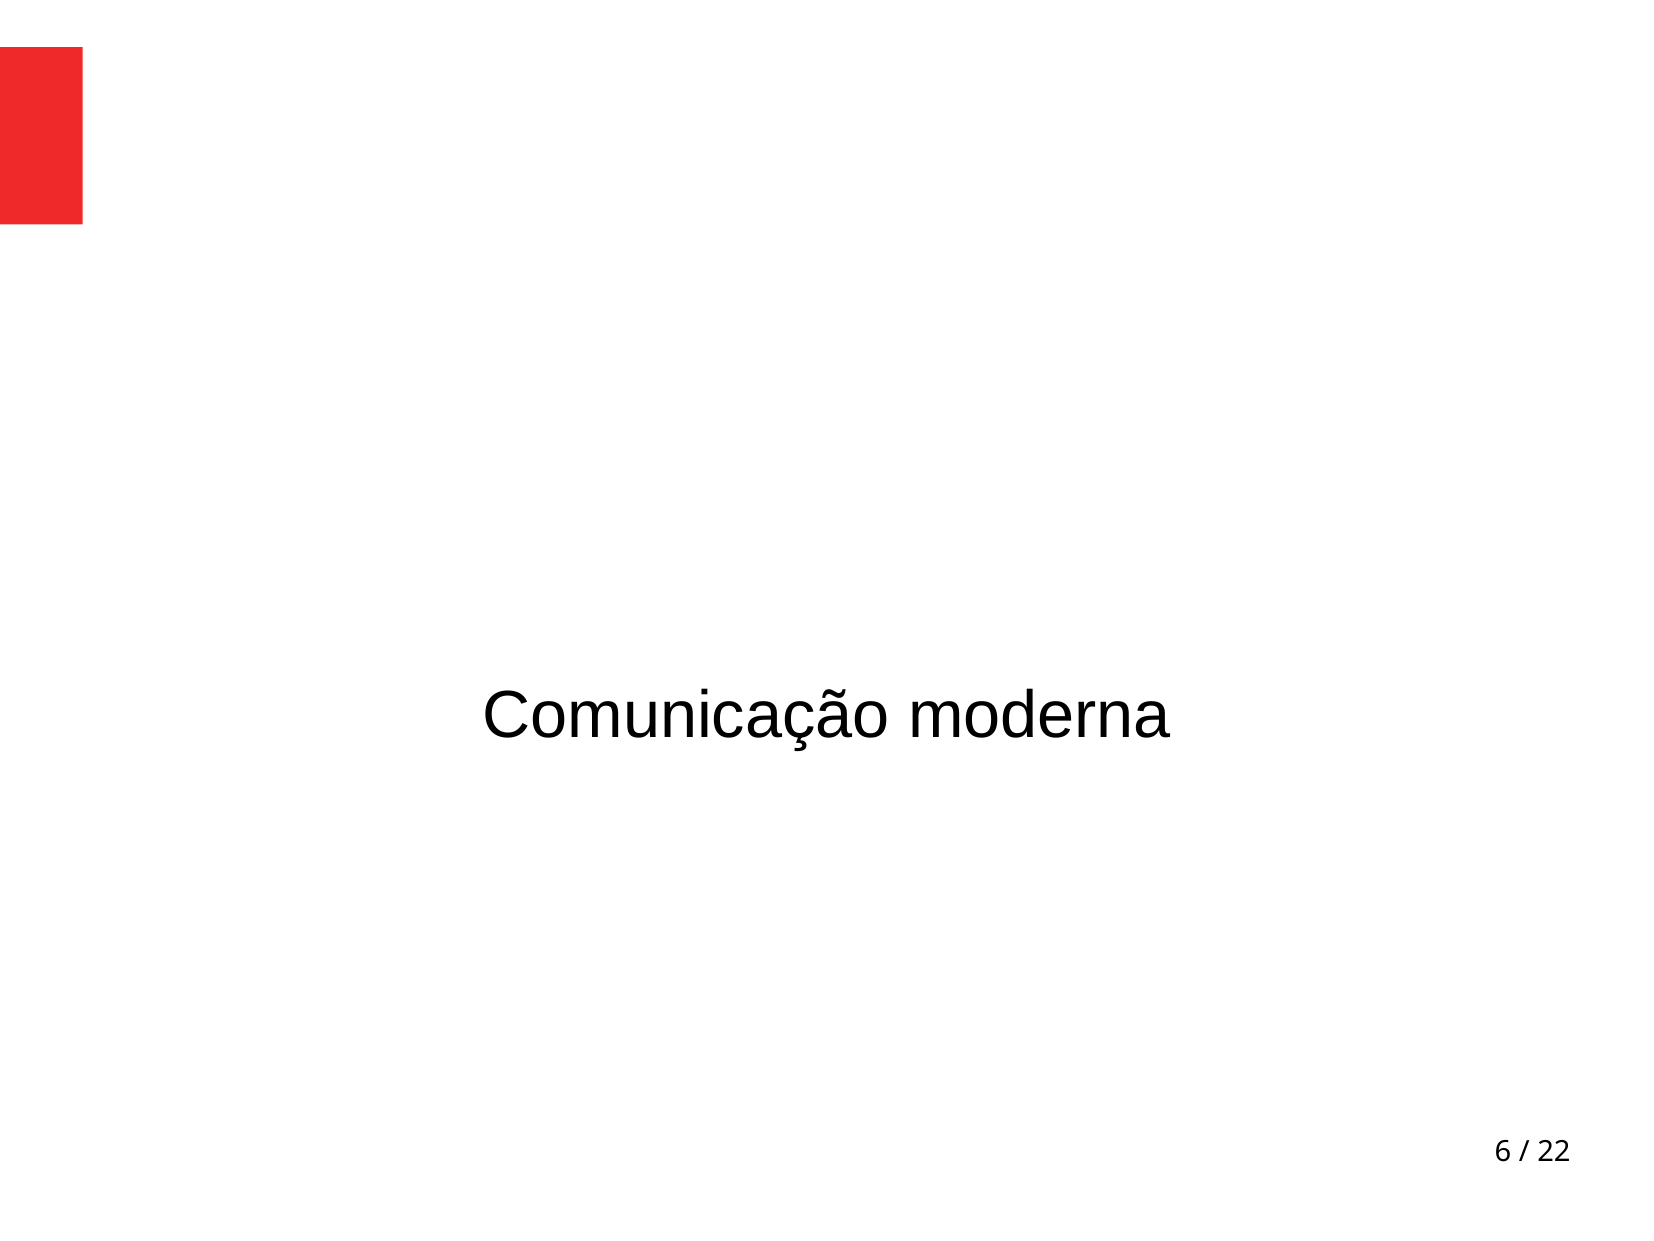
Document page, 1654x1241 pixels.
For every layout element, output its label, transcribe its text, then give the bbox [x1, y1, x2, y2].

subtitle Comunicação moderna [118, 354, 1536, 1074]
